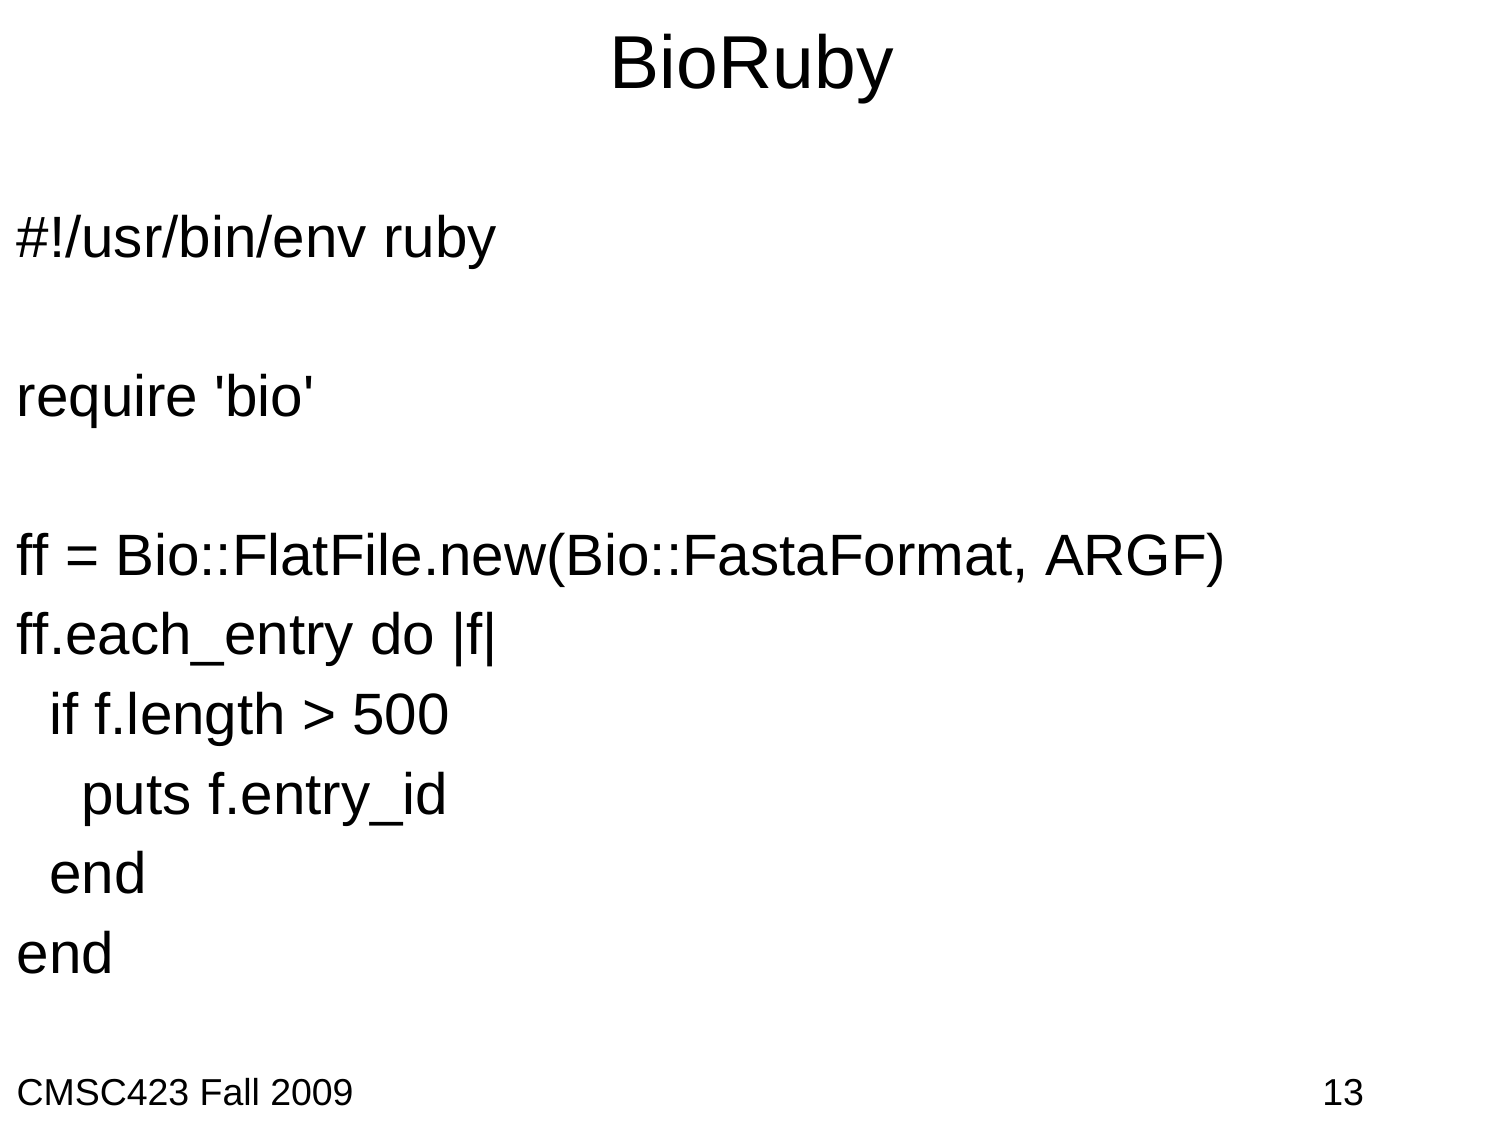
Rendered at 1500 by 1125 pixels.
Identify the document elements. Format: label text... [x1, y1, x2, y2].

title BioRuby [19, 9, 1485, 116]
list #!/usr/bin/env ruby require 'bio' ff = Bio::FlatFile.new(Bio::FastaFormat, ARGF) ff.each_entry do |f| if f.length > 500 puts f.entry_id end end [16, 124, 1485, 1057]
